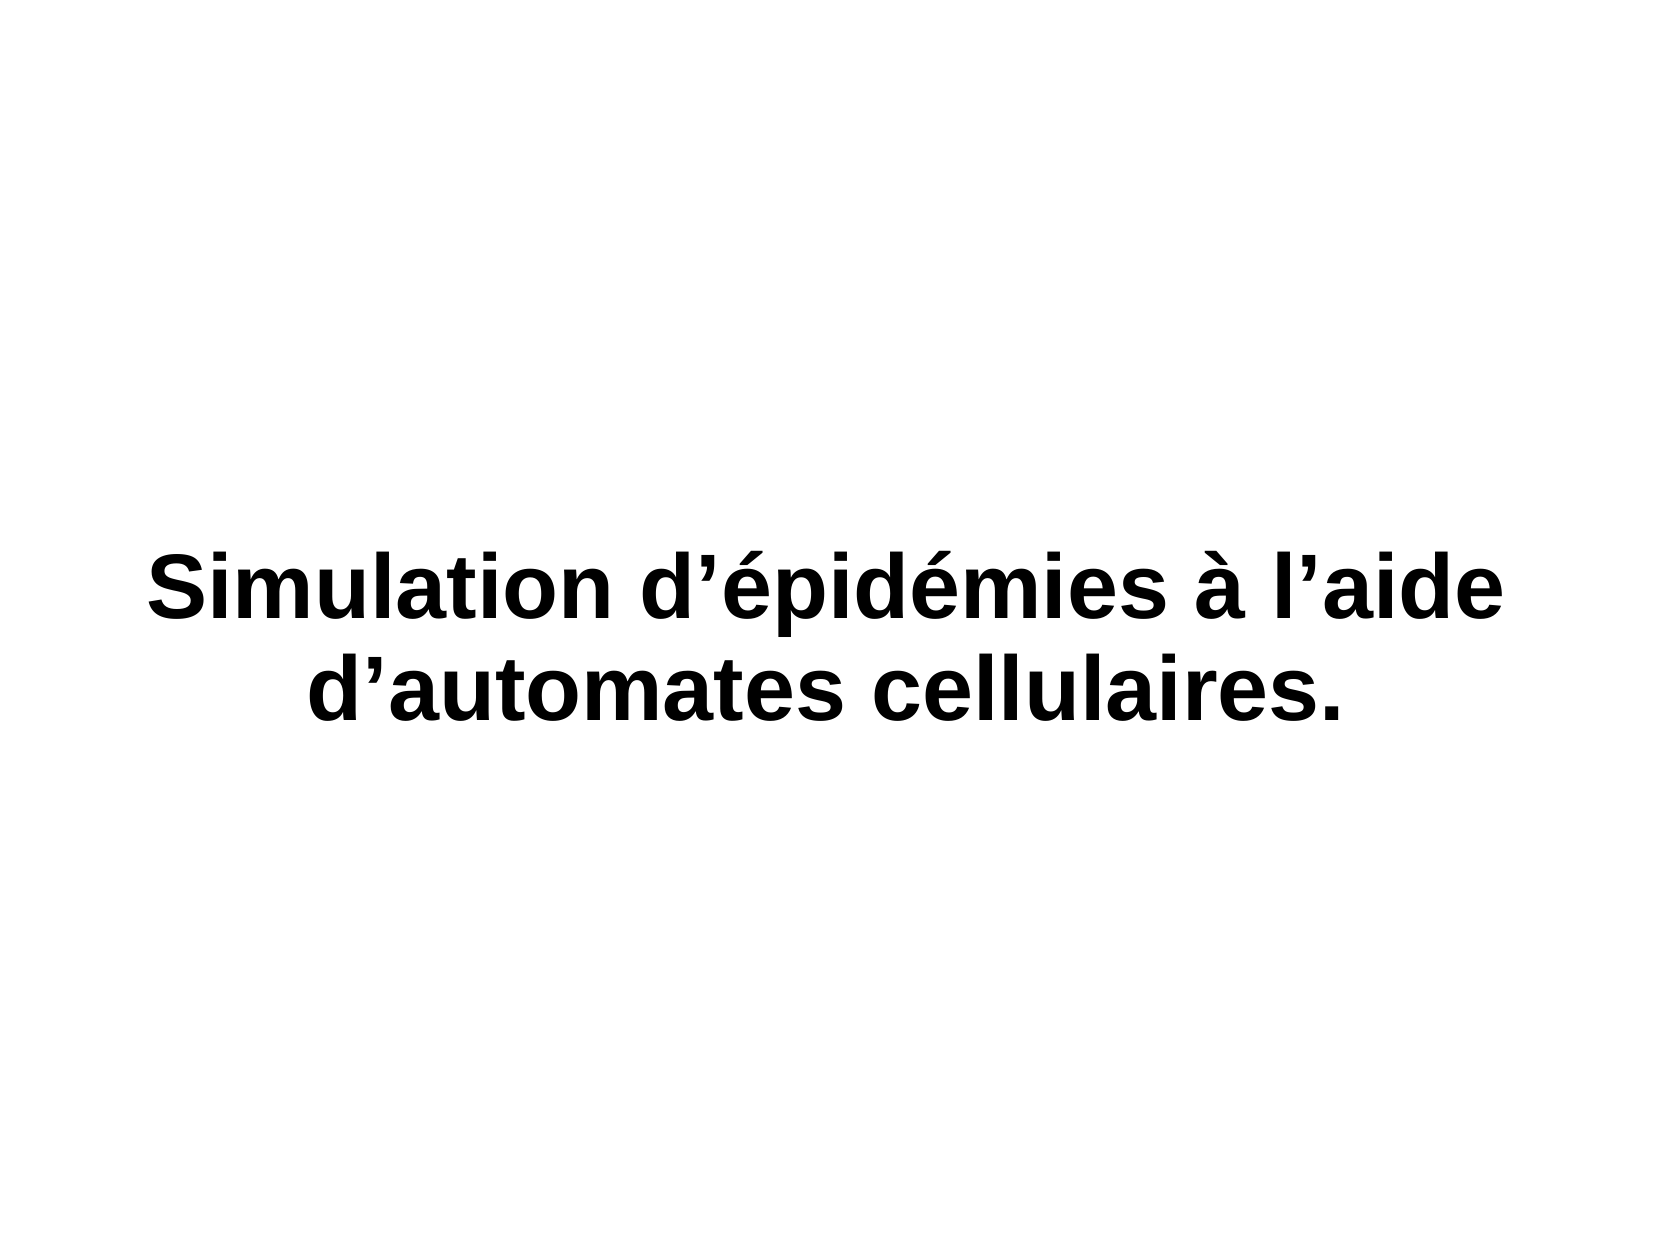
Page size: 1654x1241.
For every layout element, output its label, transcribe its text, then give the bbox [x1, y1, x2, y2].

title Simulation d’épidémies à l’aide d’automates cellulaires. [82, 448, 1571, 827]
